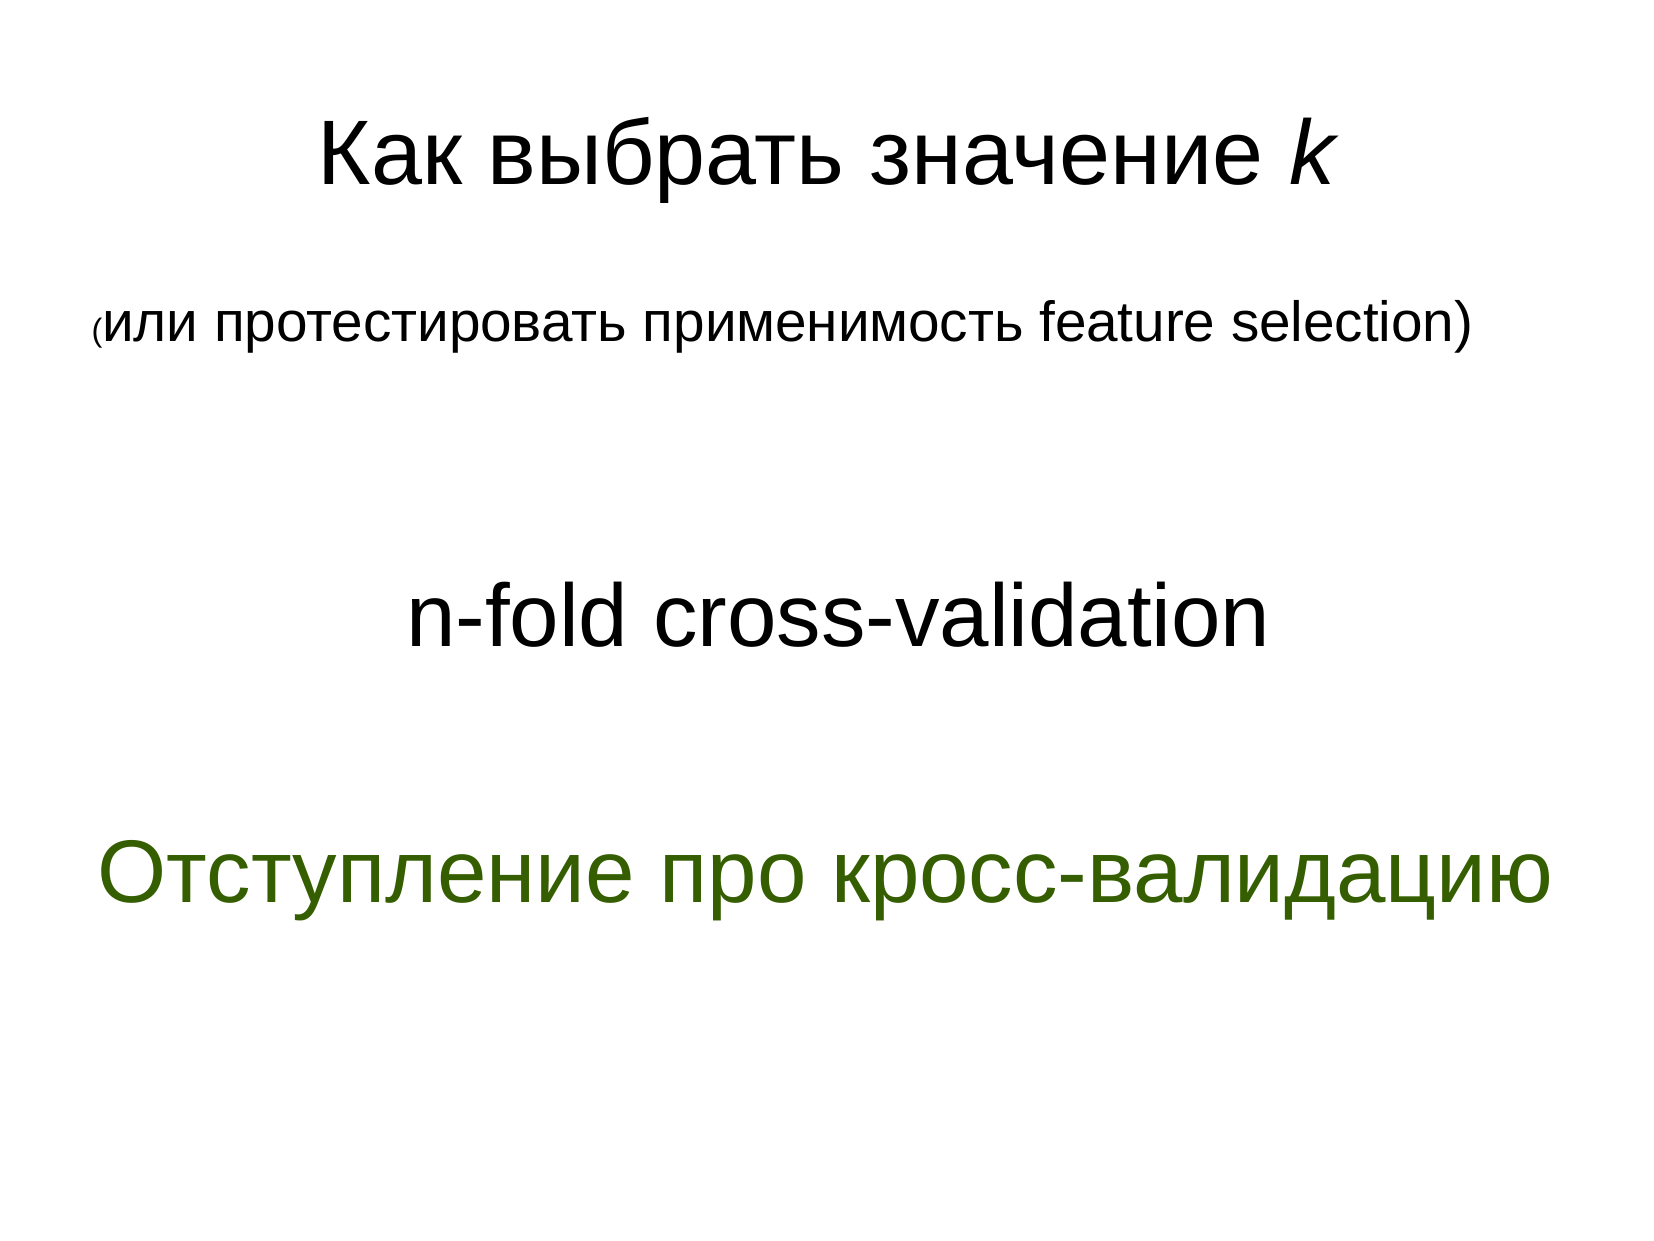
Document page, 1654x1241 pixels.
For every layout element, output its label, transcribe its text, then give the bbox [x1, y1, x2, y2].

list (или протестировать применимость feature selection) n-fold cross-validation Отступление про кросс-валидацию [82, 290, 1571, 1010]
title Как выбрать значение k [82, 49, 1571, 257]
